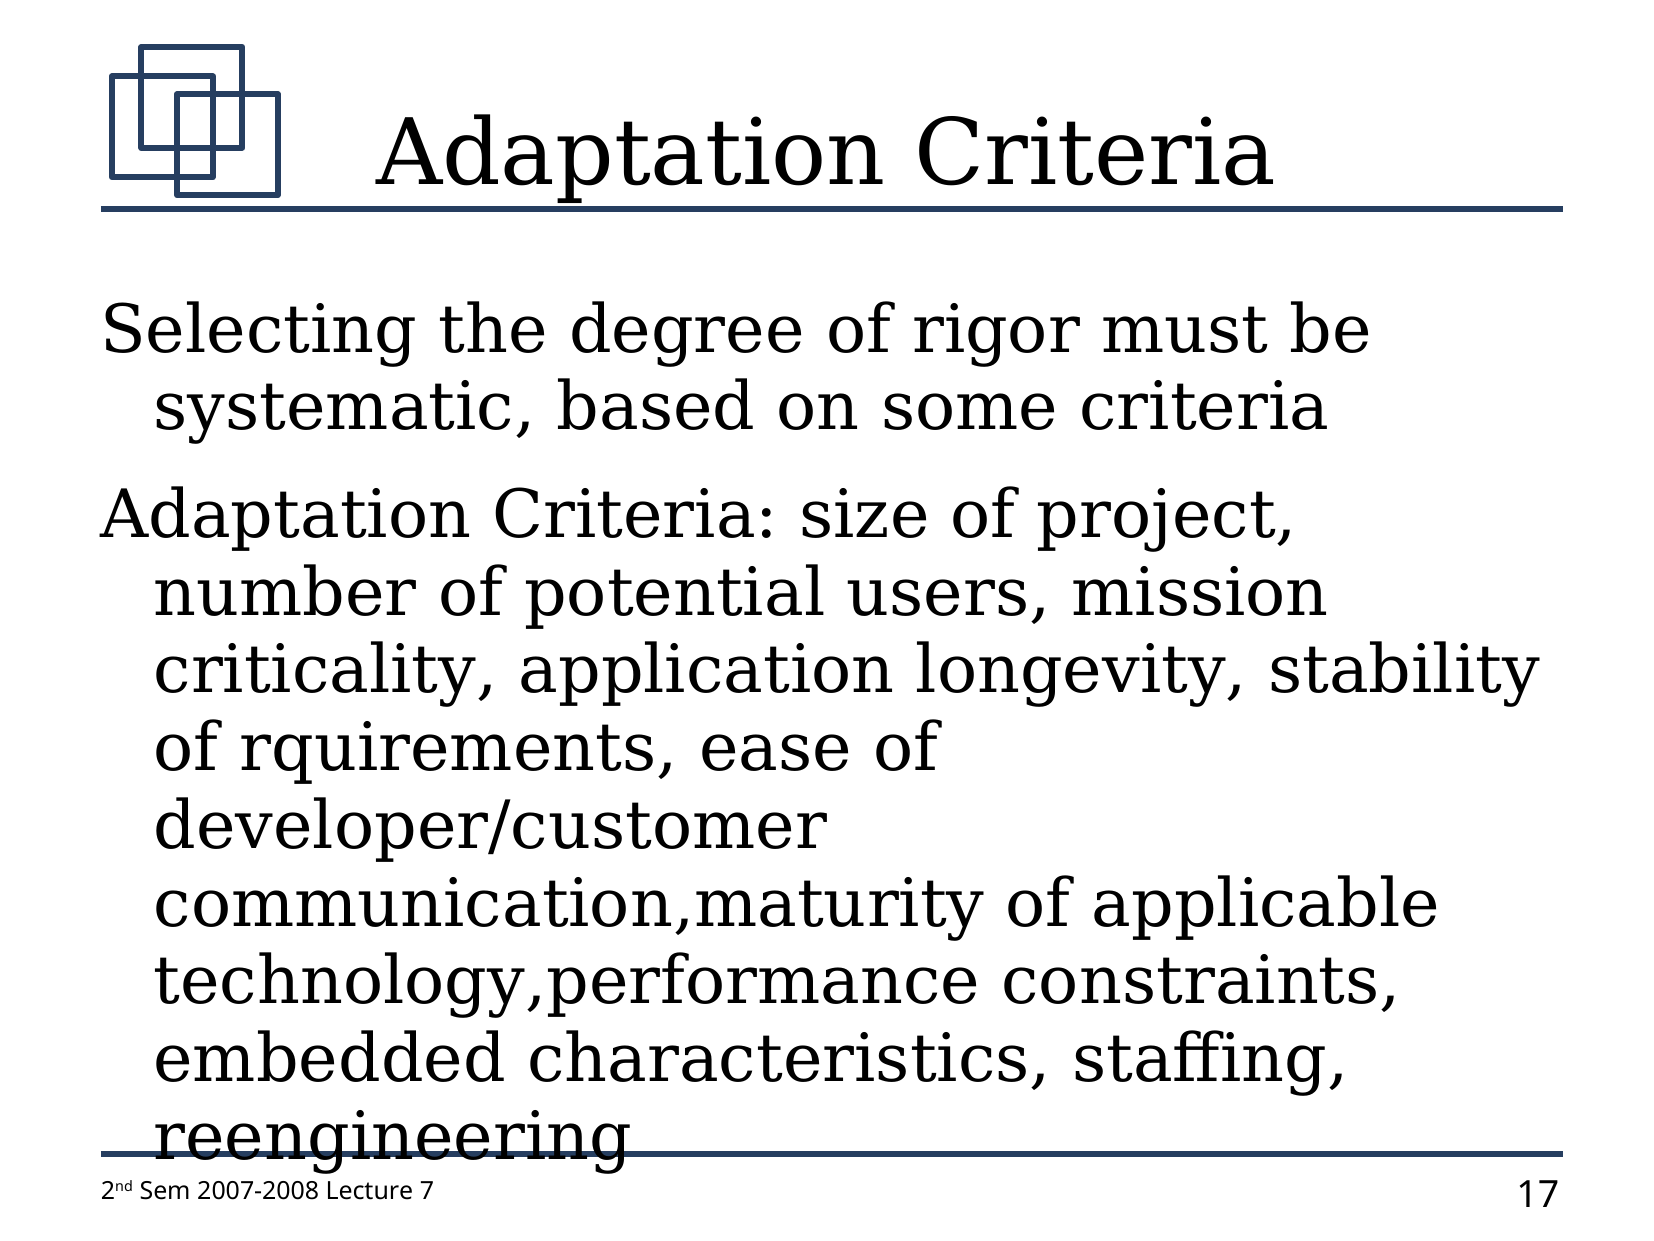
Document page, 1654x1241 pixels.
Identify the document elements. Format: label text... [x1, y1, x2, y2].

title Adaptation Criteria [82, 49, 1571, 257]
list Selecting the degree of rigor must be systematic, based on some criteria Adaptation Criteria: size of project, number of potential users, mission criticality, application longevity, stability of rquirements, ease of developer/customer communication,maturity of applicable technology,performance constraints, embedded characteristics, staffing, reengineering [82, 290, 1571, 1176]
